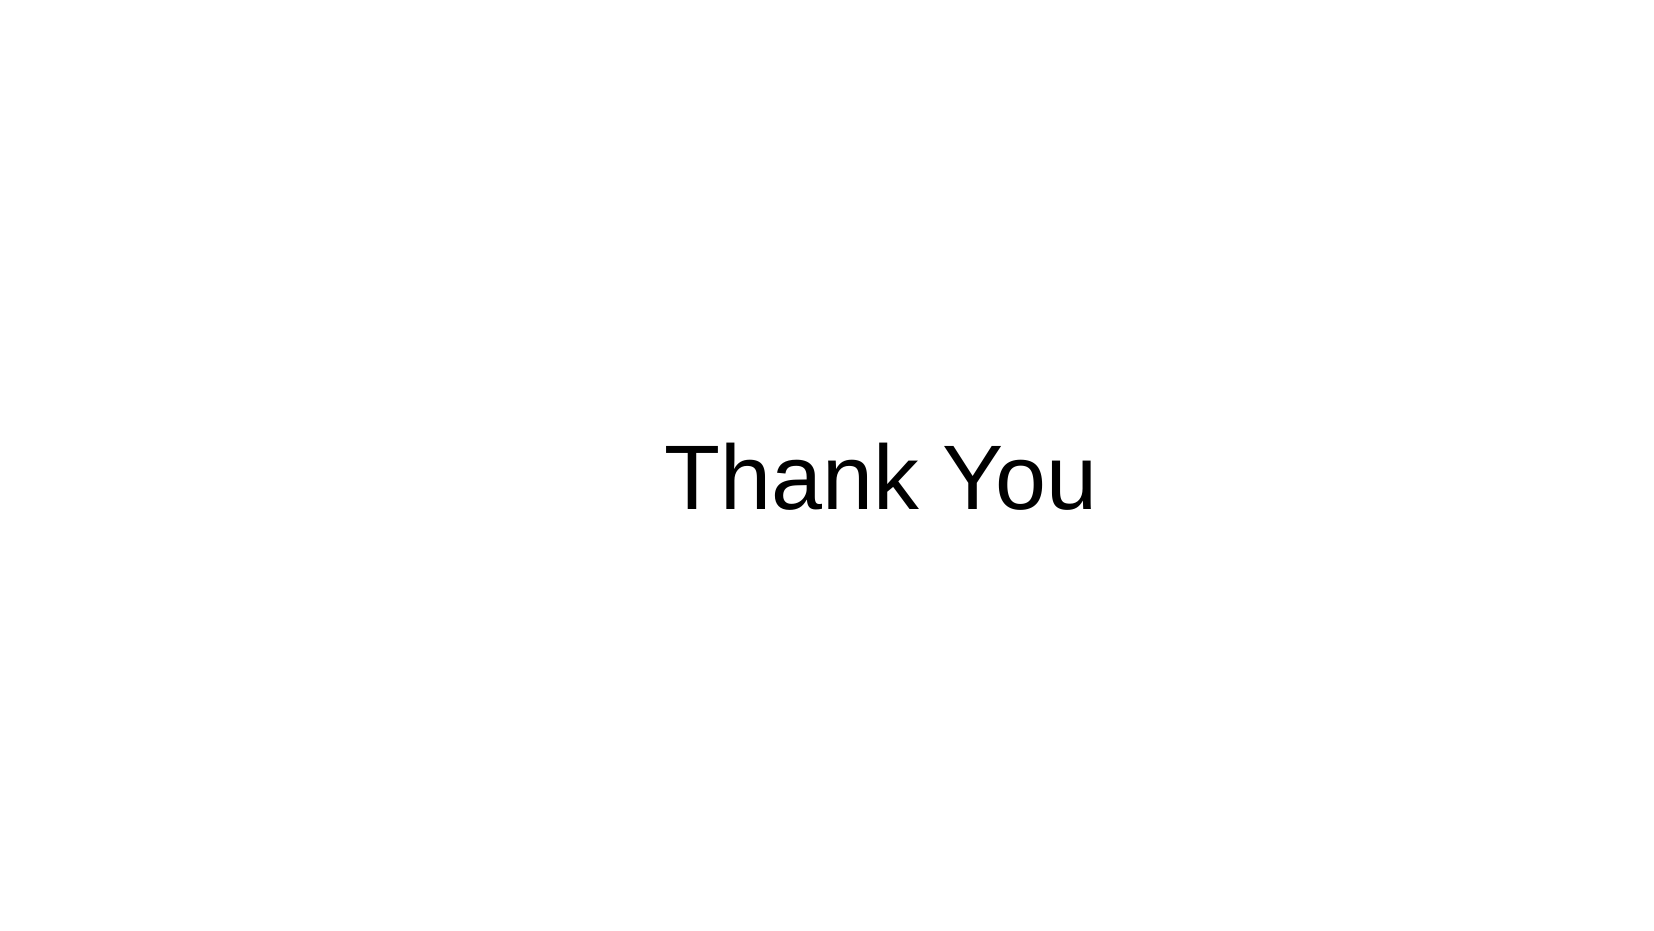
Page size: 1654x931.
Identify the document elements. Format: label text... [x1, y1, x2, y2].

title Thank You [101, 399, 1591, 556]
